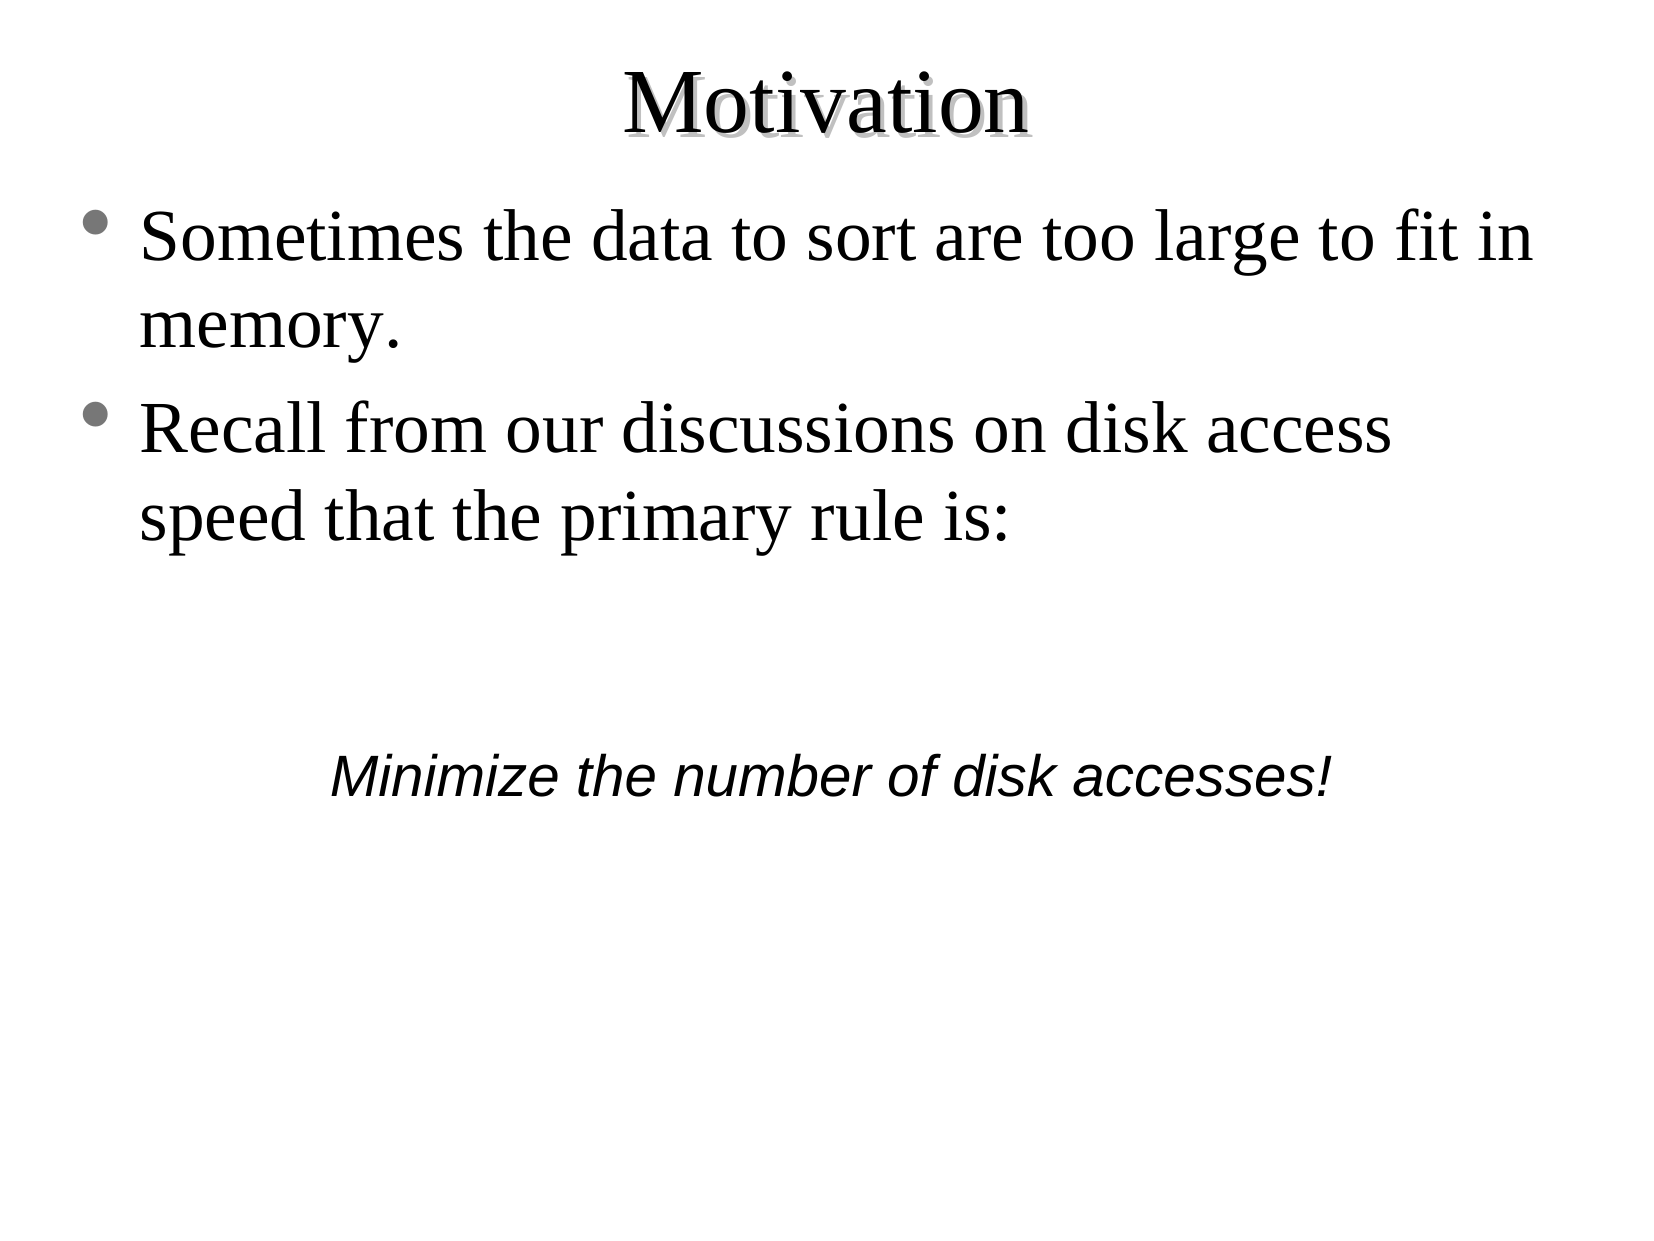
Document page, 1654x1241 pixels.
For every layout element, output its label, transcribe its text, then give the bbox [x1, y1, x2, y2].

list Sometimes the data to sort are too large to fit in memory. Recall from our discussions on disk access speed that the primary rule is: [68, 179, 1585, 579]
text_box Minimize the number of disk accesses! [315, 730, 1349, 816]
title Motivation [68, 27, 1585, 166]
